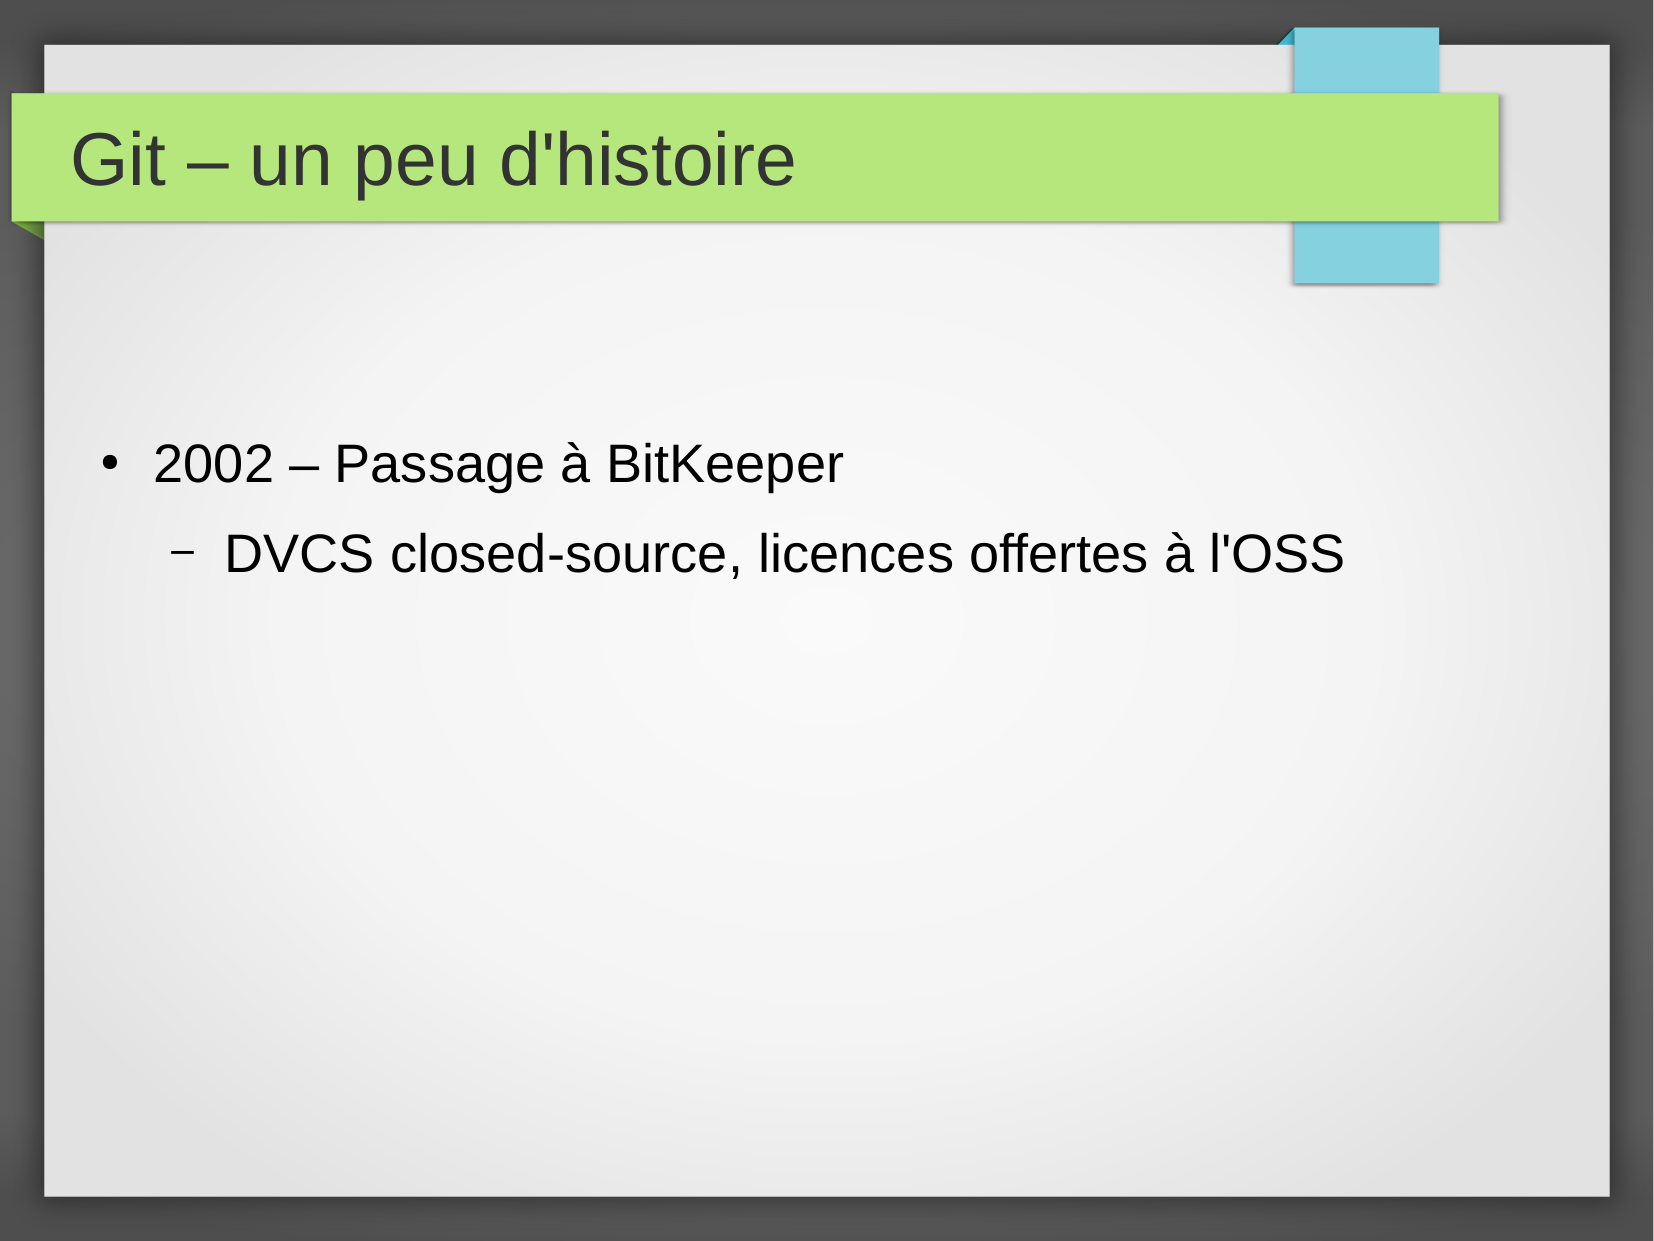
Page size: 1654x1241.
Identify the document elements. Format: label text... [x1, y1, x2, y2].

list 2002 – Passage à BitKeeper DVCS closed-source, licences offertes à l'OSS [82, 343, 1538, 1063]
picture [0, 0, 1654, 1241]
title Git – un peu d'histoire [70, 106, 1229, 213]
